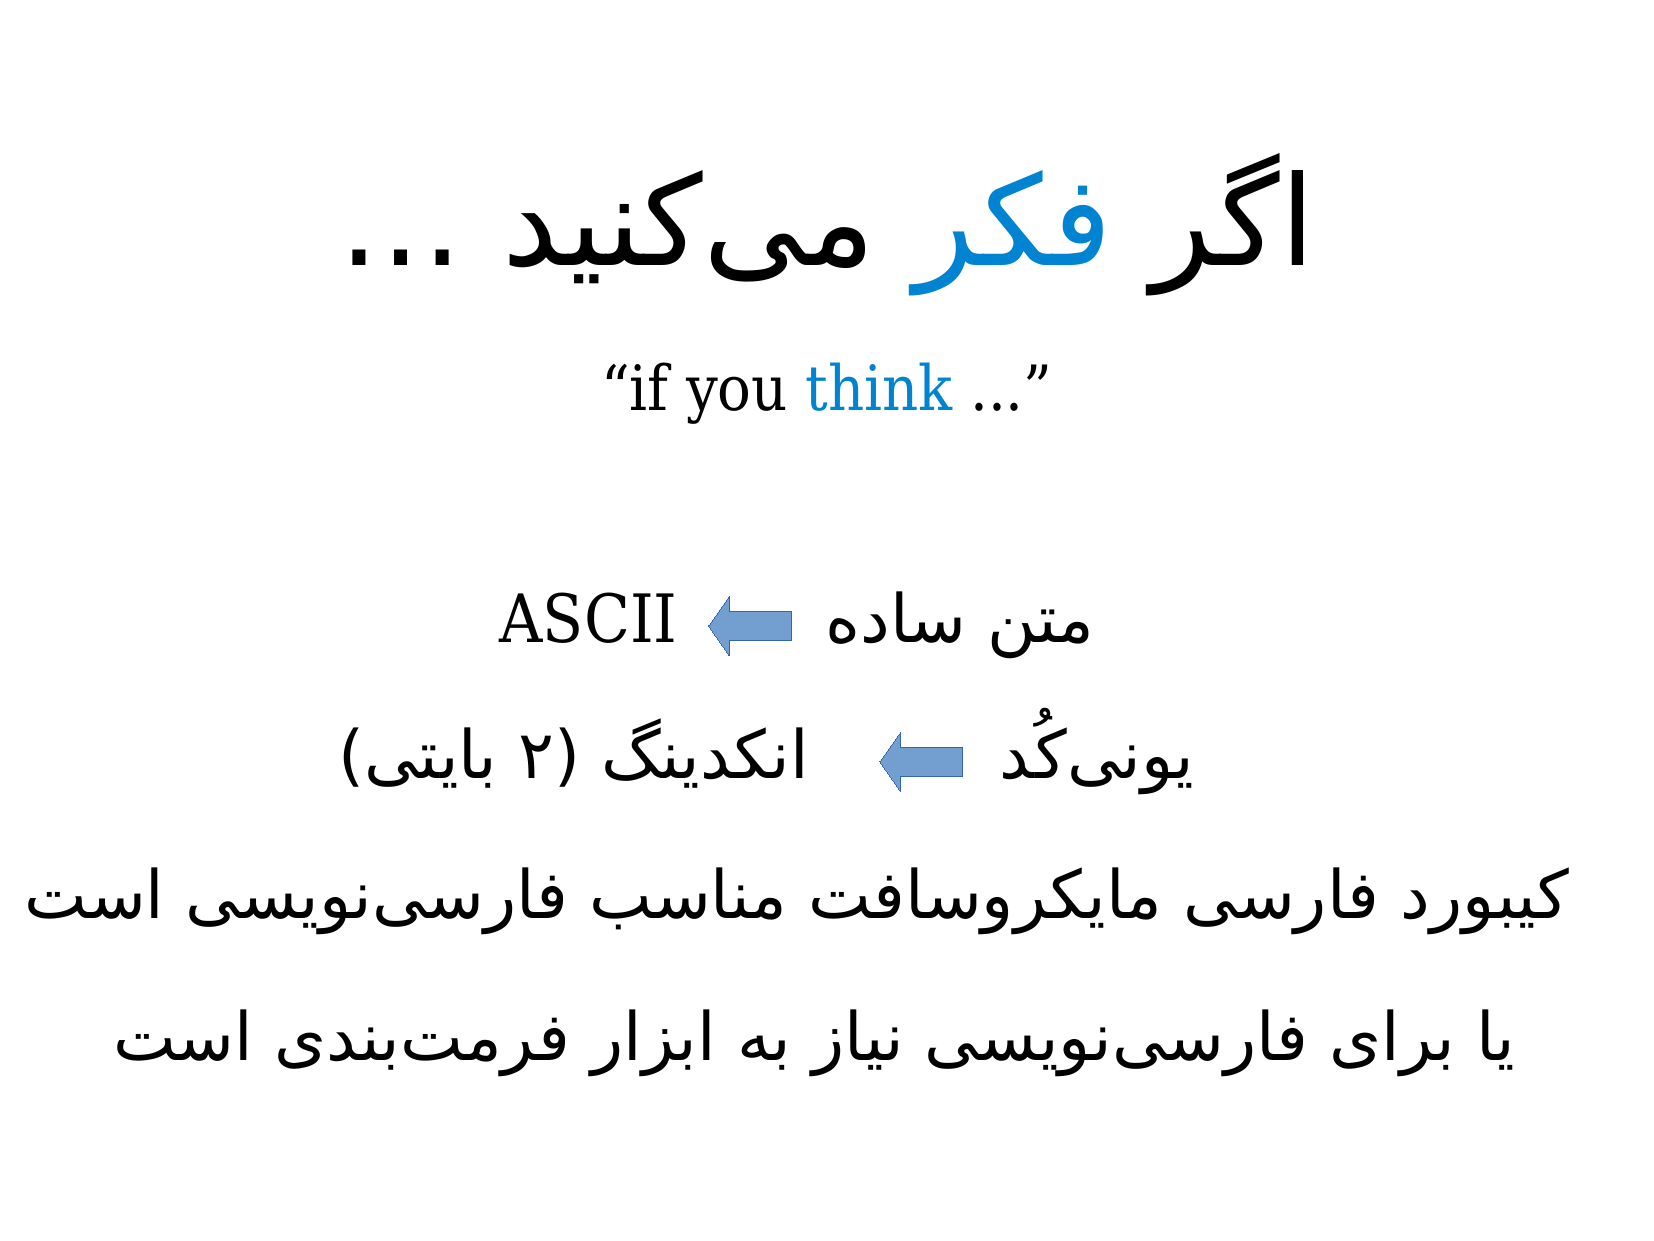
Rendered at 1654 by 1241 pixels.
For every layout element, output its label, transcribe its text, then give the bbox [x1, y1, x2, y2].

text_box کیبورد فارسی مایکروسافت مناسب فارسی‌نویسی است [11, 856, 1654, 987]
text_box یونی‌کُد انکدینگ (۲ بایتی) [84, 716, 1583, 810]
text_box [708, 596, 792, 656]
text_box [879, 732, 963, 792]
text_box یا برای فارسی‌نویسی نیاز به ابزار فرمت‌بندی است [105, 998, 1595, 1129]
text_box اگر فکر می‌کنید … “if you think ...” [82, 49, 1571, 526]
text_box متن ساده ASCII [59, 580, 1607, 674]
